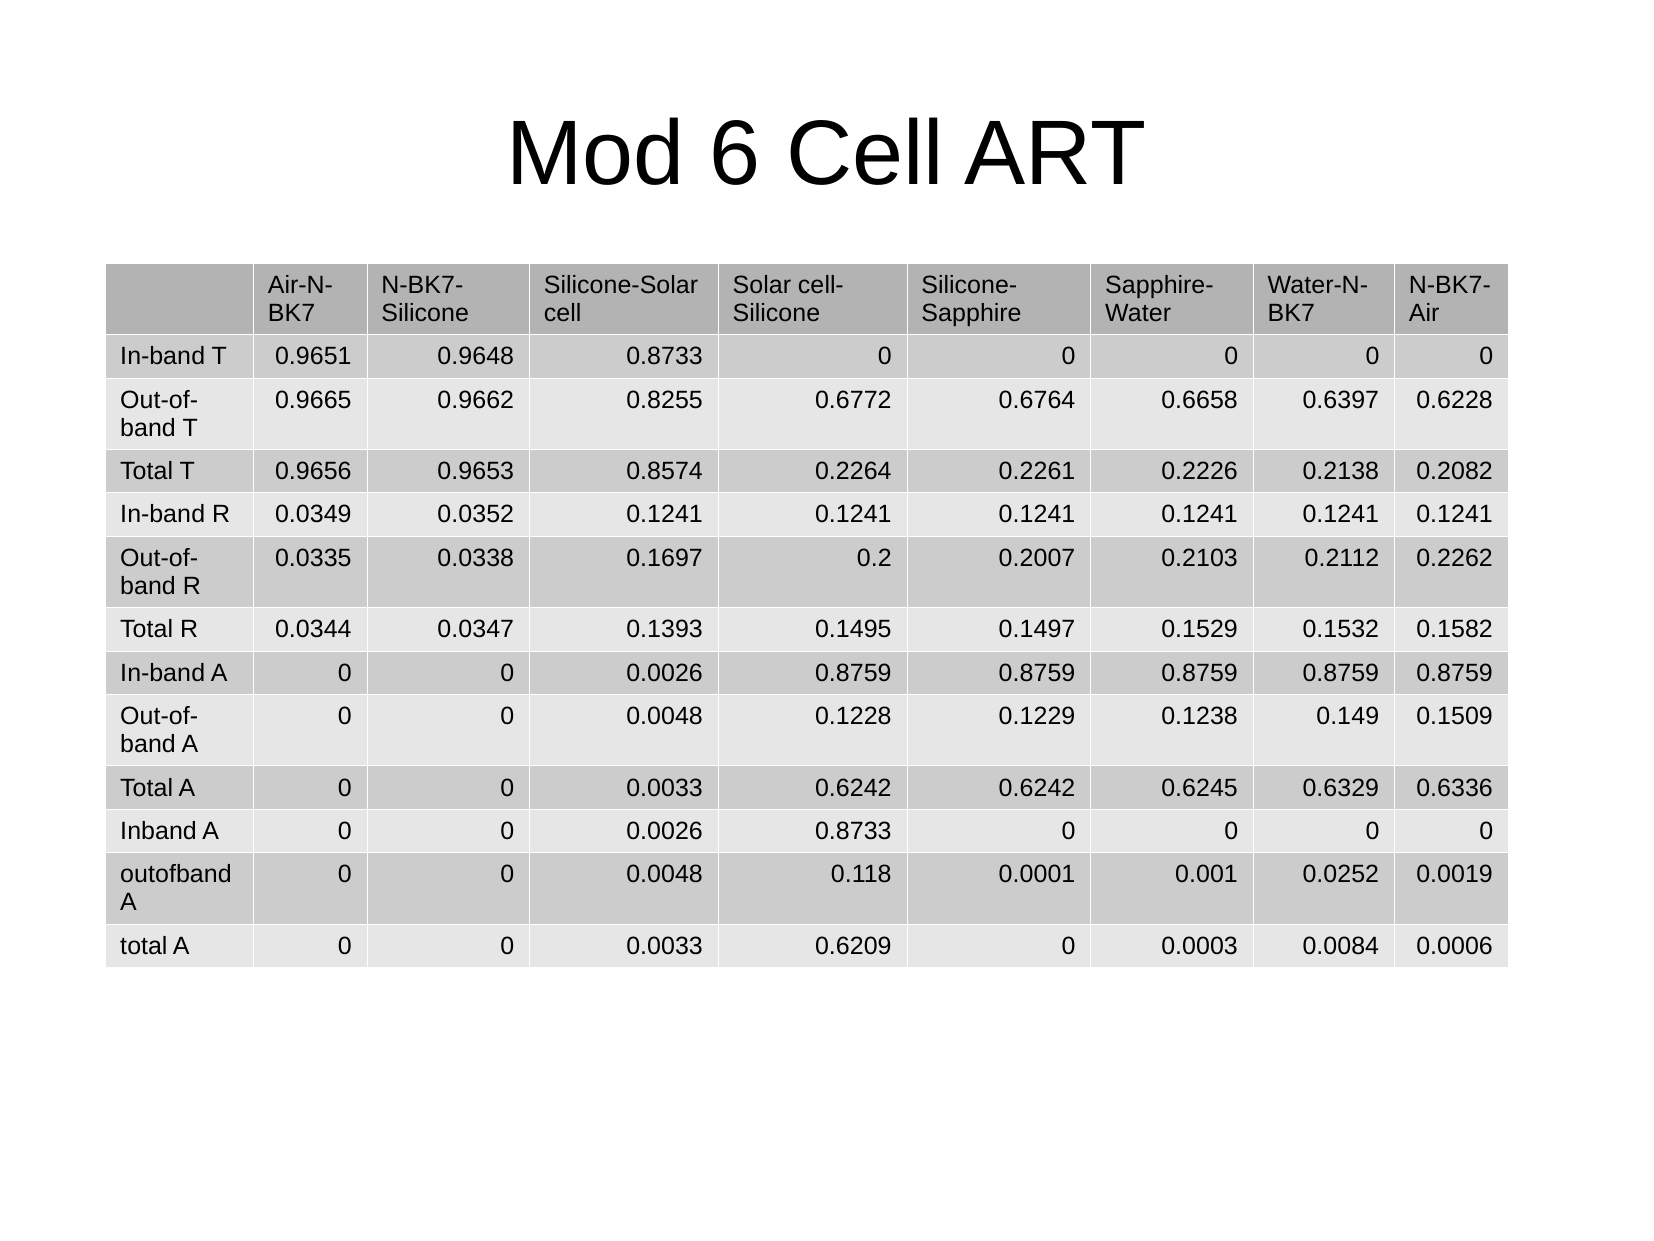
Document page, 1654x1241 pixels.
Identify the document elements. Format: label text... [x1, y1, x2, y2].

table_cell 0.0344 [254, 608, 367, 651]
table_cell 0.1241 [908, 493, 1090, 536]
table_cell 0.0084 [1254, 925, 1394, 967]
table_cell 0.0026 [530, 810, 718, 852]
table_cell 0 [368, 766, 529, 809]
table_cell 0.2264 [719, 450, 907, 492]
table_cell 0.1495 [719, 608, 907, 651]
table_cell 0 [254, 925, 367, 967]
table_cell 0.2226 [1091, 450, 1253, 492]
table_cell 0 [1091, 335, 1253, 378]
table_cell 0.6245 [1091, 766, 1253, 809]
table_cell 0.8574 [530, 450, 718, 492]
table_cell 0.6242 [719, 766, 907, 809]
table_cell 0 [368, 810, 529, 852]
title Mod 6 Cell ART [82, 49, 1571, 257]
table_cell 0.0338 [368, 537, 529, 607]
table_cell 0.9648 [368, 335, 529, 378]
table_cell Total R [106, 608, 253, 651]
table_cell 0.9651 [254, 335, 367, 378]
table_cell 0.8759 [719, 652, 907, 694]
table_cell 0.6228 [1395, 379, 1508, 449]
table_cell 0 [368, 695, 529, 765]
table_cell 0 [1091, 810, 1253, 852]
table_header Silicone-Sapphire [908, 264, 1090, 334]
table_cell 0.8733 [530, 335, 718, 378]
table_header Silicone-Solar cell [530, 264, 718, 334]
table_cell 0 [368, 925, 529, 967]
table_cell 0 [254, 652, 367, 694]
table_cell 0.0006 [1395, 925, 1508, 967]
table_cell 0.0033 [530, 925, 718, 967]
table_cell 0.1238 [1091, 695, 1253, 765]
table_cell 0.2112 [1254, 537, 1394, 607]
table_cell 0 [719, 335, 907, 378]
table_cell 0.8255 [530, 379, 718, 449]
table_cell 0 [908, 335, 1090, 378]
table_cell 0.0352 [368, 493, 529, 536]
table_cell 0 [368, 652, 529, 694]
table_cell 0.0349 [254, 493, 367, 536]
table_cell 0.1532 [1254, 608, 1394, 651]
table_cell 0.0335 [254, 537, 367, 607]
table_cell 0.1241 [1091, 493, 1253, 536]
table_header Air-N-BK7 [254, 264, 367, 334]
table_cell 0 [254, 766, 367, 809]
table_cell 0.1241 [1395, 493, 1508, 536]
table_cell 0 [254, 810, 367, 852]
table_cell 0 [254, 695, 367, 765]
table_header Sapphire-Water [1091, 264, 1253, 334]
table_cell 0.2082 [1395, 450, 1508, 492]
table_header N-BK7-Silicone [368, 264, 529, 334]
table_cell 0.0001 [908, 853, 1090, 924]
table_cell In-band R [106, 493, 253, 536]
table_cell In-band T [106, 335, 253, 378]
table_cell 0.118 [719, 853, 907, 924]
table_cell 0 [368, 853, 529, 924]
table_cell 0.0033 [530, 766, 718, 809]
table_cell 0.2007 [908, 537, 1090, 607]
table_cell 0.1582 [1395, 608, 1508, 651]
table_header N-BK7-Air [1395, 264, 1508, 334]
table_cell 0 [1254, 335, 1394, 378]
table_cell 0.1241 [530, 493, 718, 536]
table_cell 0.6336 [1395, 766, 1508, 809]
table_cell Total T [106, 450, 253, 492]
table_cell 0.1497 [908, 608, 1090, 651]
table_header Solar cell-Silicone [719, 264, 907, 334]
table_cell 0.8759 [1395, 652, 1508, 694]
table_cell 0.0003 [1091, 925, 1253, 967]
table_cell 0.1241 [719, 493, 907, 536]
table_cell 0.6764 [908, 379, 1090, 449]
table_header Water-N-BK7 [1254, 264, 1394, 334]
table_cell 0.8759 [1091, 652, 1253, 694]
table_cell Inband A [106, 810, 253, 852]
table_cell 0.9662 [368, 379, 529, 449]
table_cell 0.8733 [719, 810, 907, 852]
table_cell Out-of-band R [106, 537, 253, 607]
table_cell 0.1241 [1254, 493, 1394, 536]
table_cell 0.149 [1254, 695, 1394, 765]
table_cell 0.6658 [1091, 379, 1253, 449]
table_cell 0.1229 [908, 695, 1090, 765]
table_cell 0.8759 [908, 652, 1090, 694]
table_cell 0.8759 [1254, 652, 1394, 694]
table_cell 0 [1395, 335, 1508, 378]
table_cell 0.2261 [908, 450, 1090, 492]
table_cell 0.0026 [530, 652, 718, 694]
table_cell 0.1697 [530, 537, 718, 607]
table_header [106, 264, 253, 334]
table_cell 0.1509 [1395, 695, 1508, 765]
table_cell Out-of-band T [106, 379, 253, 449]
table_cell 0.1228 [719, 695, 907, 765]
table_cell 0.0019 [1395, 853, 1508, 924]
table_cell 0.9653 [368, 450, 529, 492]
table_cell 0 [254, 853, 367, 924]
table_cell total A [106, 925, 253, 967]
table_cell 0.2262 [1395, 537, 1508, 607]
table_cell 0.6772 [719, 379, 907, 449]
table_cell In-band A [106, 652, 253, 694]
table_cell 0.1393 [530, 608, 718, 651]
table_cell 0.0048 [530, 695, 718, 765]
table_cell 0.6209 [719, 925, 907, 967]
table_cell 0.0252 [1254, 853, 1394, 924]
table_cell outofband A [106, 853, 253, 924]
table_cell Out-of-band A [106, 695, 253, 765]
table_cell 0 [908, 925, 1090, 967]
table_cell 0.2138 [1254, 450, 1394, 492]
table_cell Total A [106, 766, 253, 809]
table_cell 0.9656 [254, 450, 367, 492]
table_cell 0.2 [719, 537, 907, 607]
table_cell 0.6329 [1254, 766, 1394, 809]
table_cell 0.0048 [530, 853, 718, 924]
table_cell 0.2103 [1091, 537, 1253, 607]
table_cell 0 [908, 810, 1090, 852]
table_cell 0.6242 [908, 766, 1090, 809]
table_cell 0.0347 [368, 608, 529, 651]
table_cell 0 [1395, 810, 1508, 852]
table_cell 0.6397 [1254, 379, 1394, 449]
table_cell 0.001 [1091, 853, 1253, 924]
table_cell 0.9665 [254, 379, 367, 449]
table_cell 0 [1254, 810, 1394, 852]
table_cell 0.1529 [1091, 608, 1253, 651]
